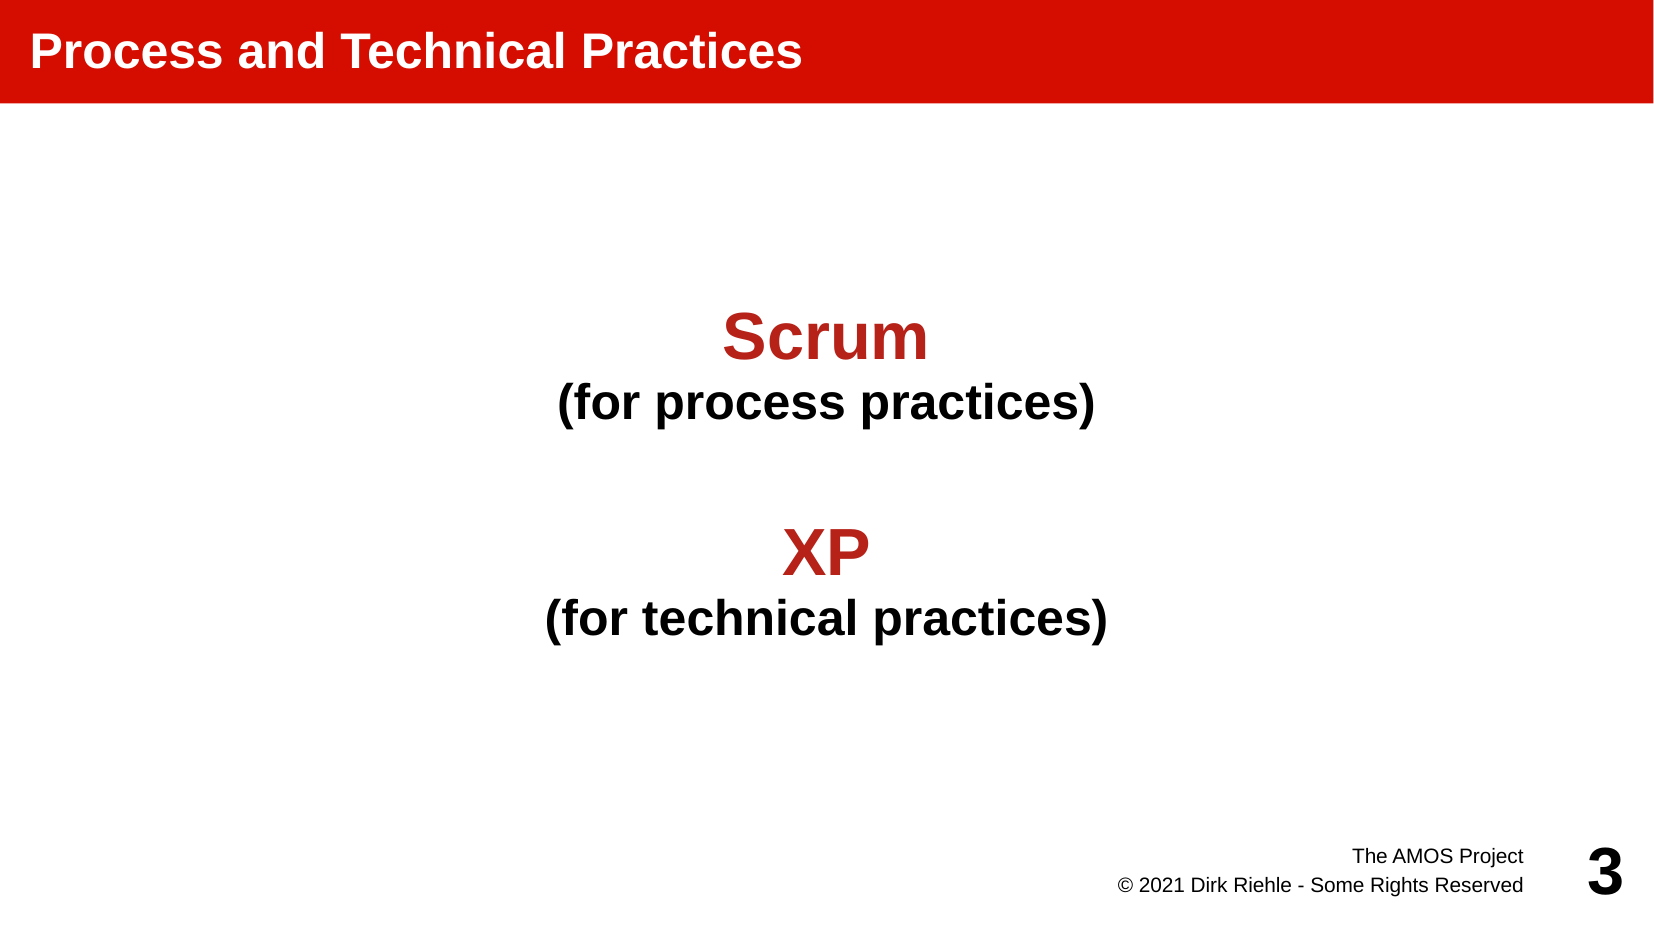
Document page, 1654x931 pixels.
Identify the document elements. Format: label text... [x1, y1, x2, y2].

subtitle Scrum (for process practices) XP (for technical practices) [29, 132, 1625, 813]
title Process and Technical Practices [0, 0, 1654, 104]
